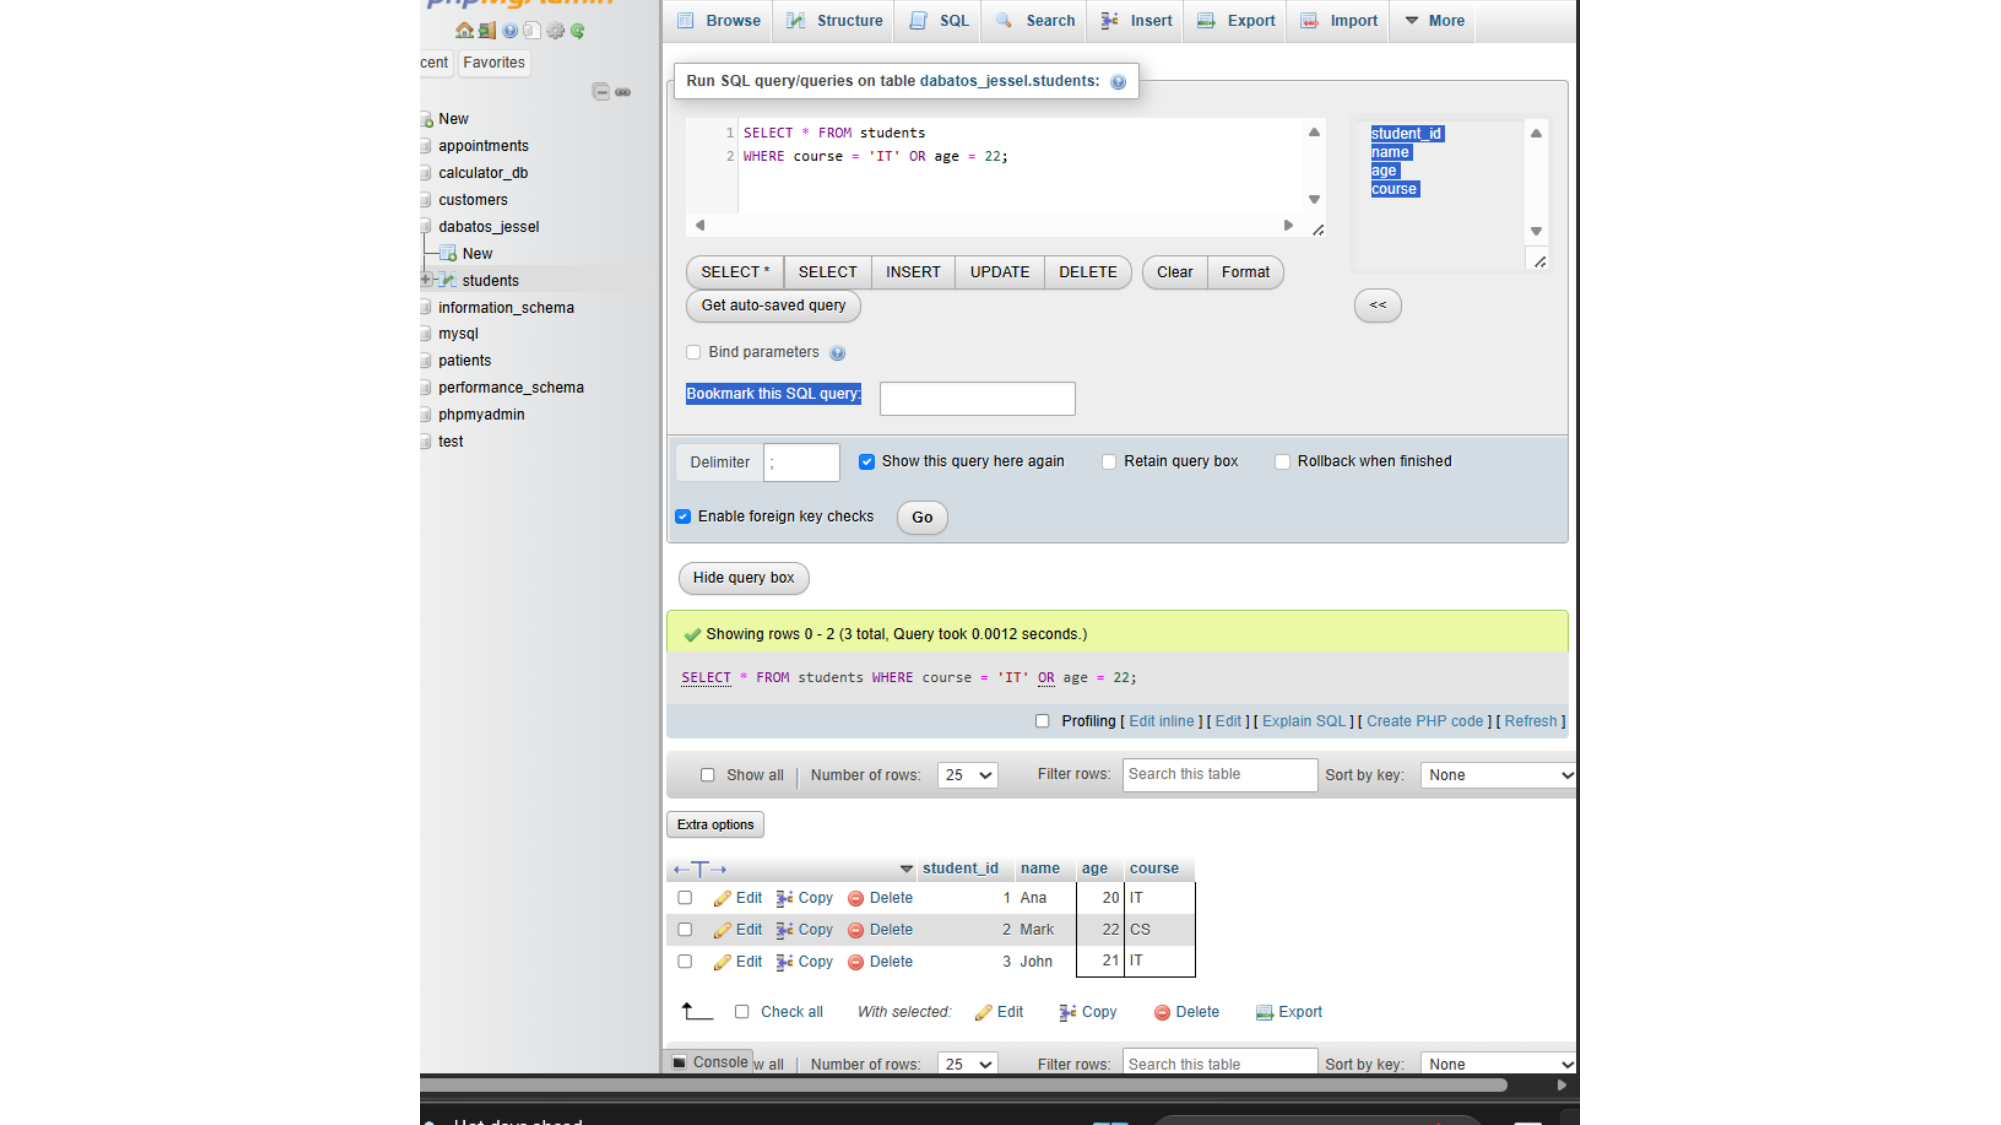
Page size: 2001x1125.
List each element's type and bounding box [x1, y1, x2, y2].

picture [420, 0, 1580, 1125]
